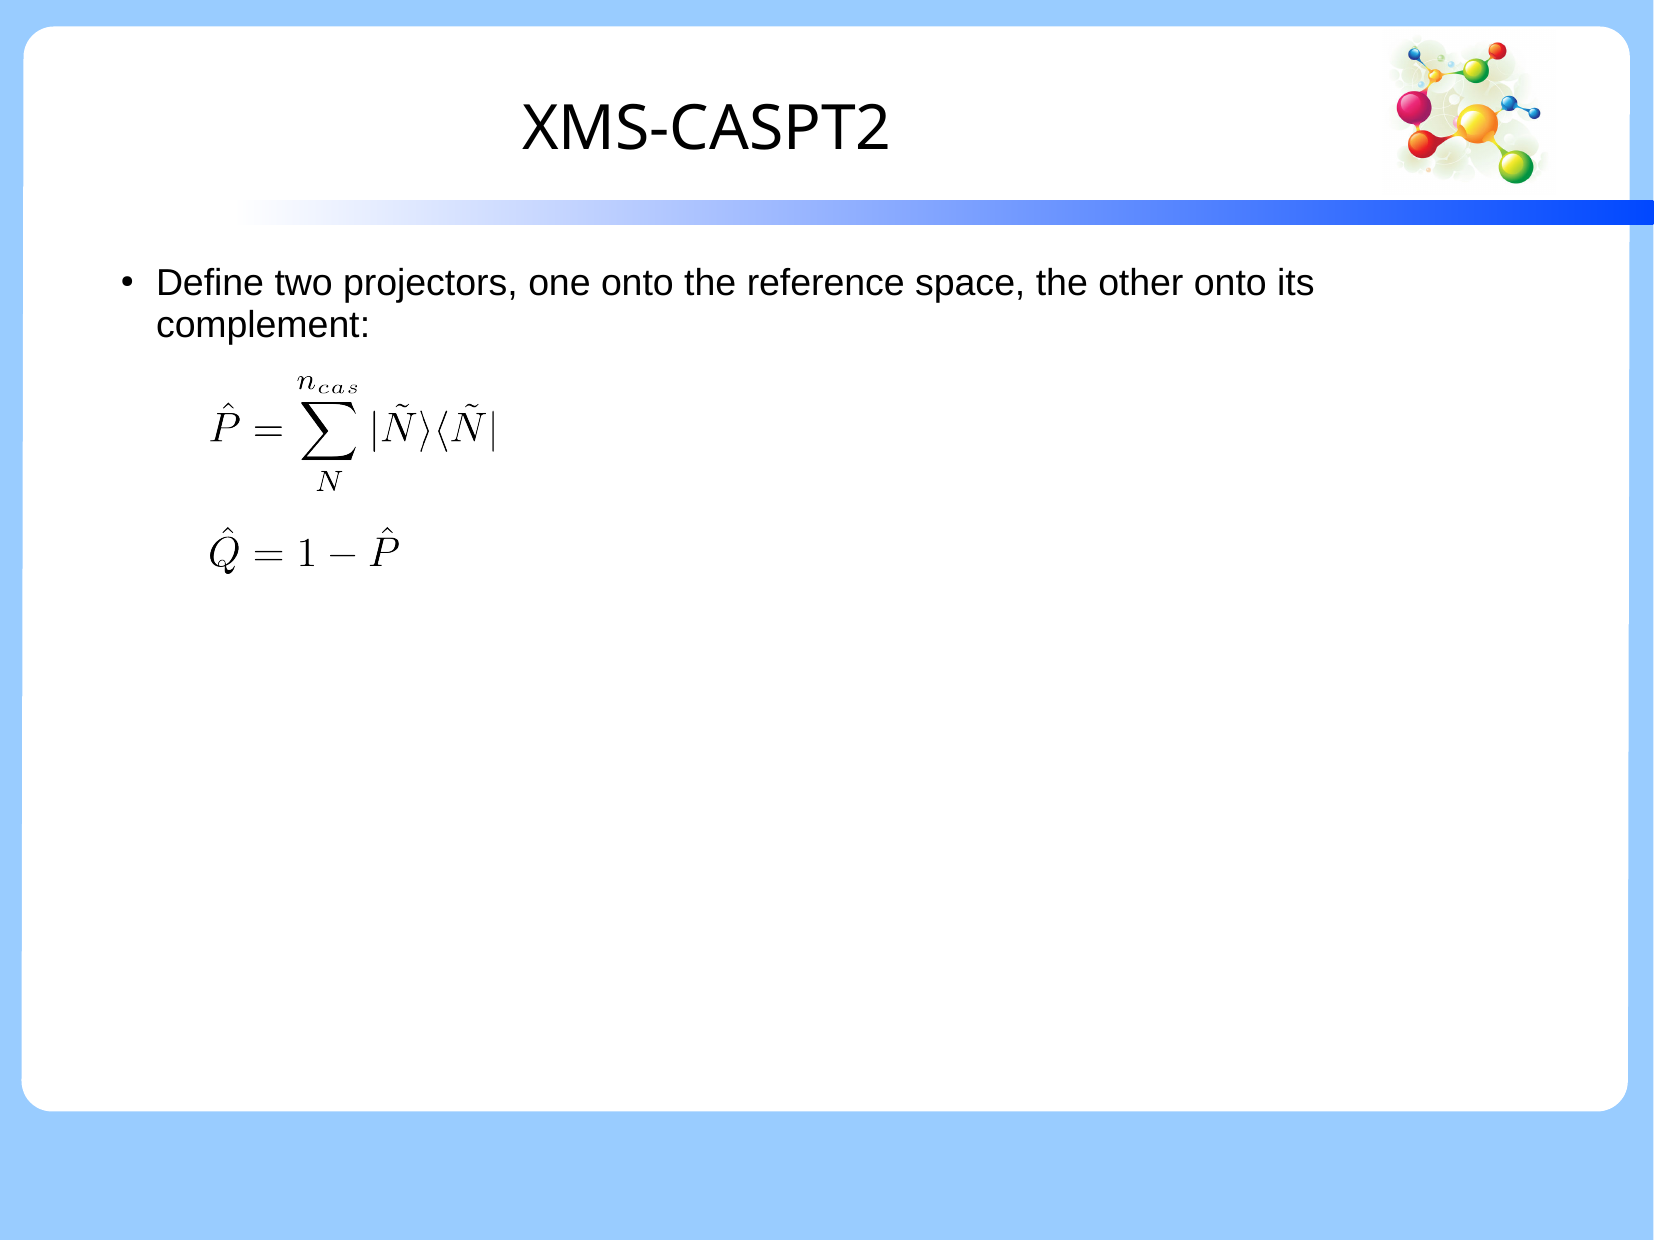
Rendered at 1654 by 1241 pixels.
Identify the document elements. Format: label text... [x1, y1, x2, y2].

text_box Define two projectors, one onto the reference space, the other onto its complement: [105, 253, 1456, 941]
title XMS-CASPT2 [82, 49, 1332, 201]
picture [1382, 29, 1556, 195]
table_cell [956, 201, 961, 224]
table_cell [873, 201, 877, 224]
picture [210, 526, 399, 575]
picture [210, 376, 494, 491]
